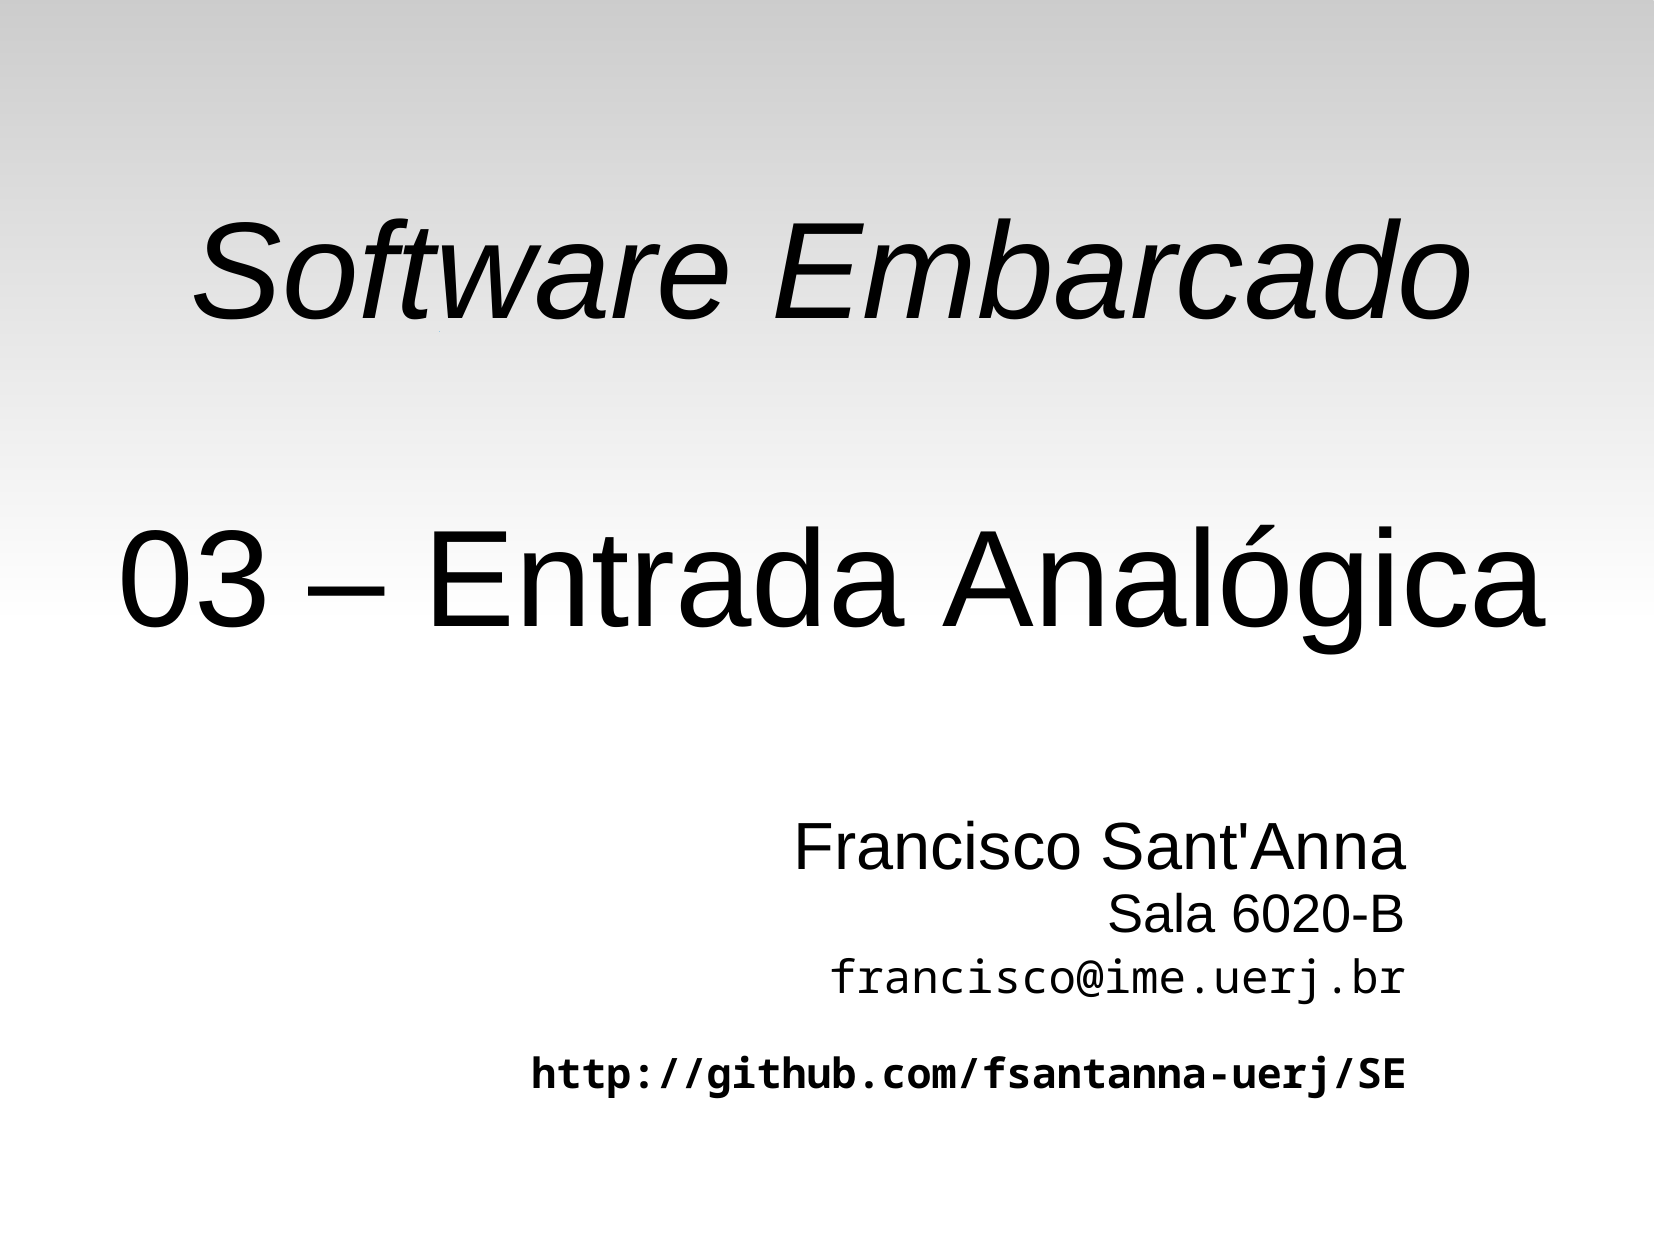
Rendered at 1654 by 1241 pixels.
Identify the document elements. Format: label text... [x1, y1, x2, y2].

subtitle Software Embarcado 03 – Entrada Analógica [88, 194, 1577, 656]
text_box Francisco Sant'Anna Sala 6020-B francisco@ime.uerj.br http://github.com/fsantanna-uerj/SE [516, 801, 1447, 1107]
